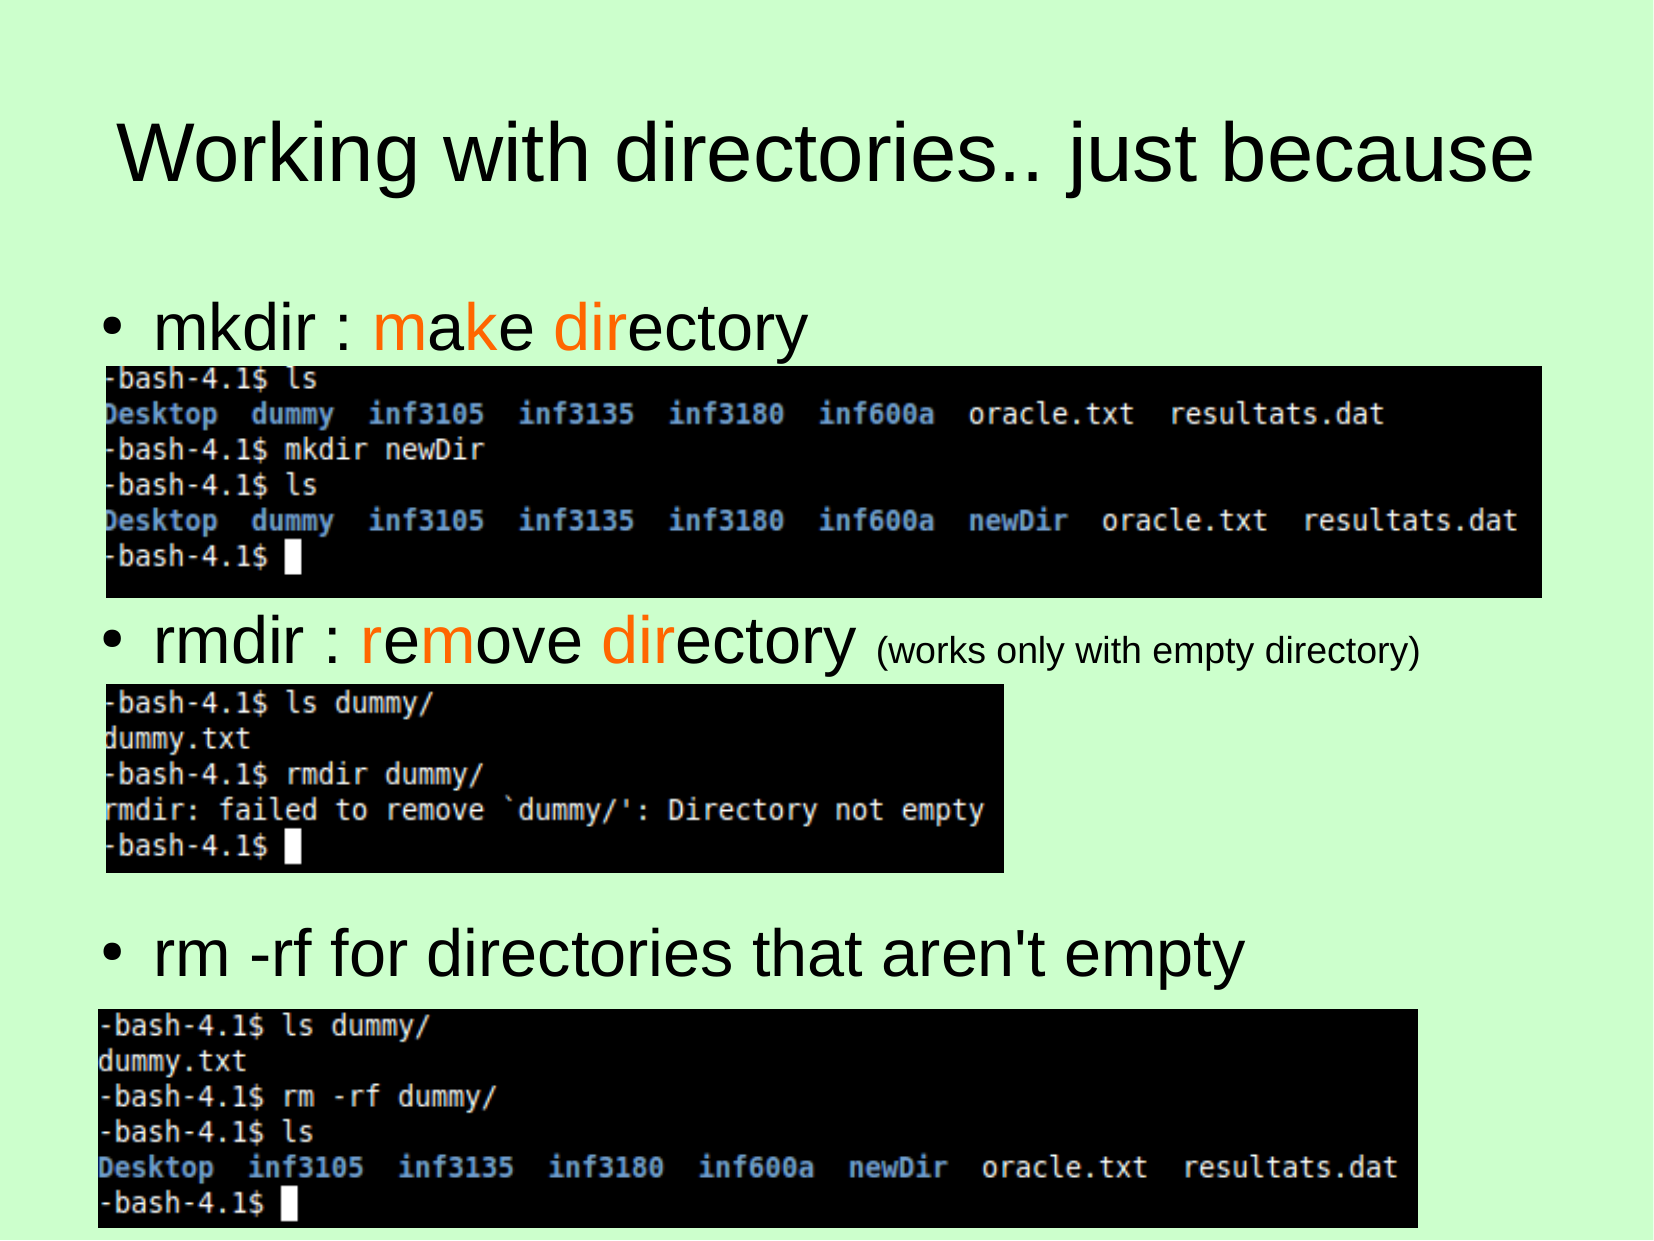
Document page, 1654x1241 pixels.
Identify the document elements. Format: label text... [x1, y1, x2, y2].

picture [106, 684, 1004, 873]
title Working with directories.. just because [82, 49, 1571, 257]
picture [98, 1009, 1418, 1229]
picture [106, 366, 1542, 598]
list mkdir : make directory rmdir : remove directory (works only with empty directory) rm -rf for directories that aren't empty [82, 290, 1571, 1010]
